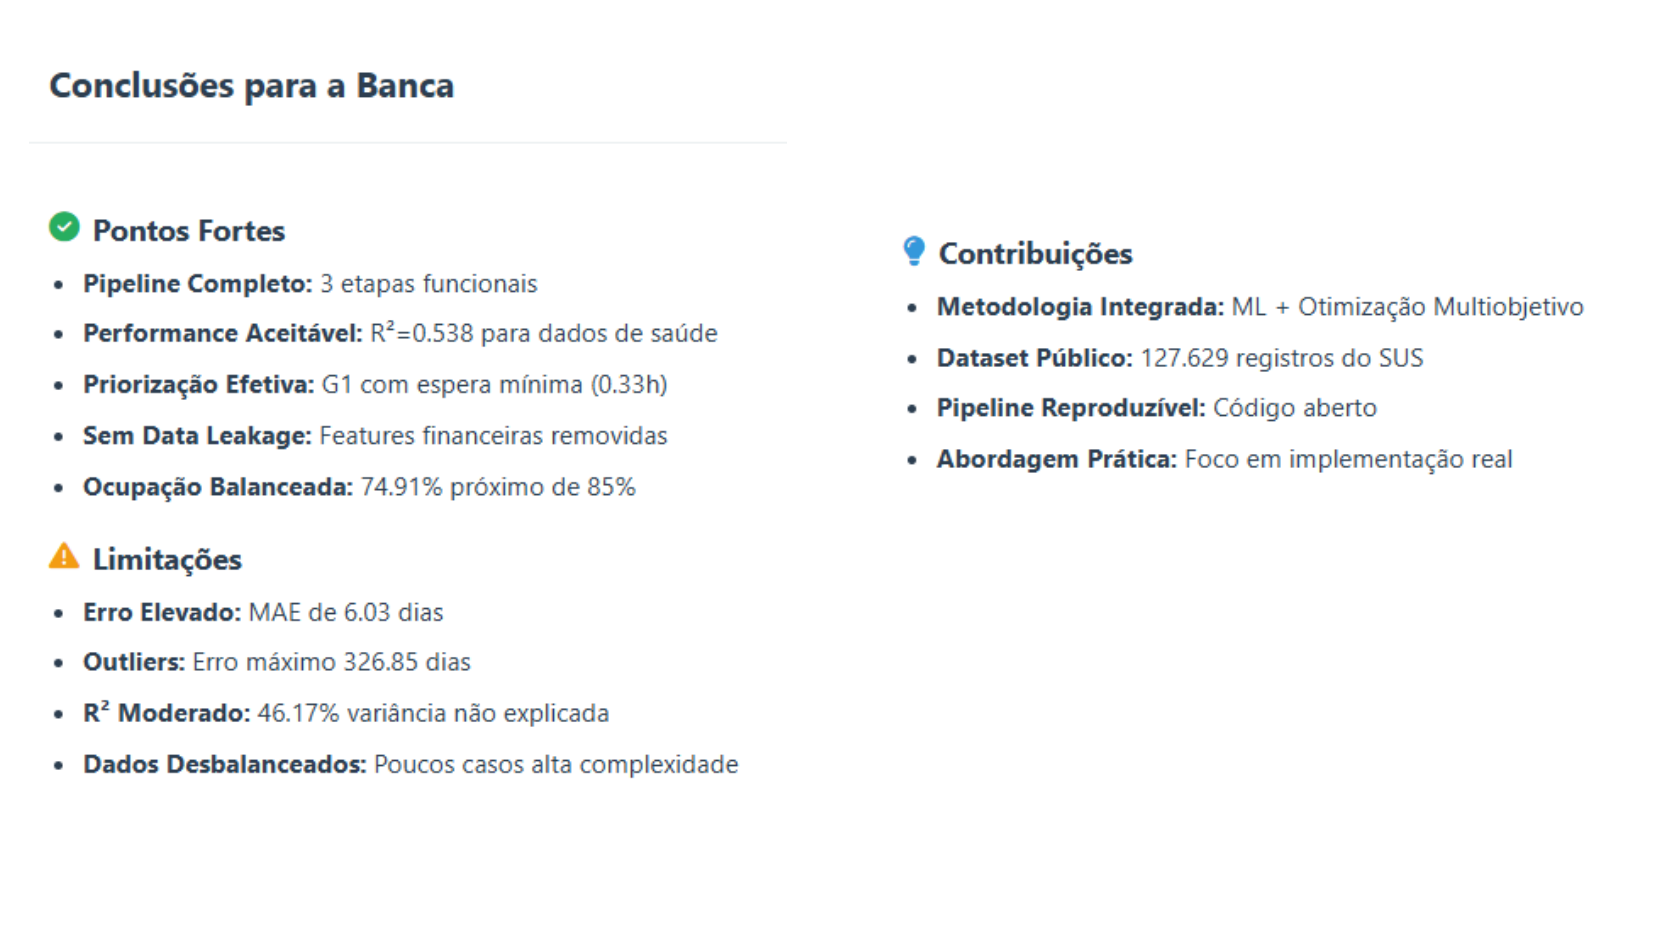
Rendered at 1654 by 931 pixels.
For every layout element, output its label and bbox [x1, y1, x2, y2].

picture [886, 203, 1625, 511]
picture [29, 58, 787, 798]
